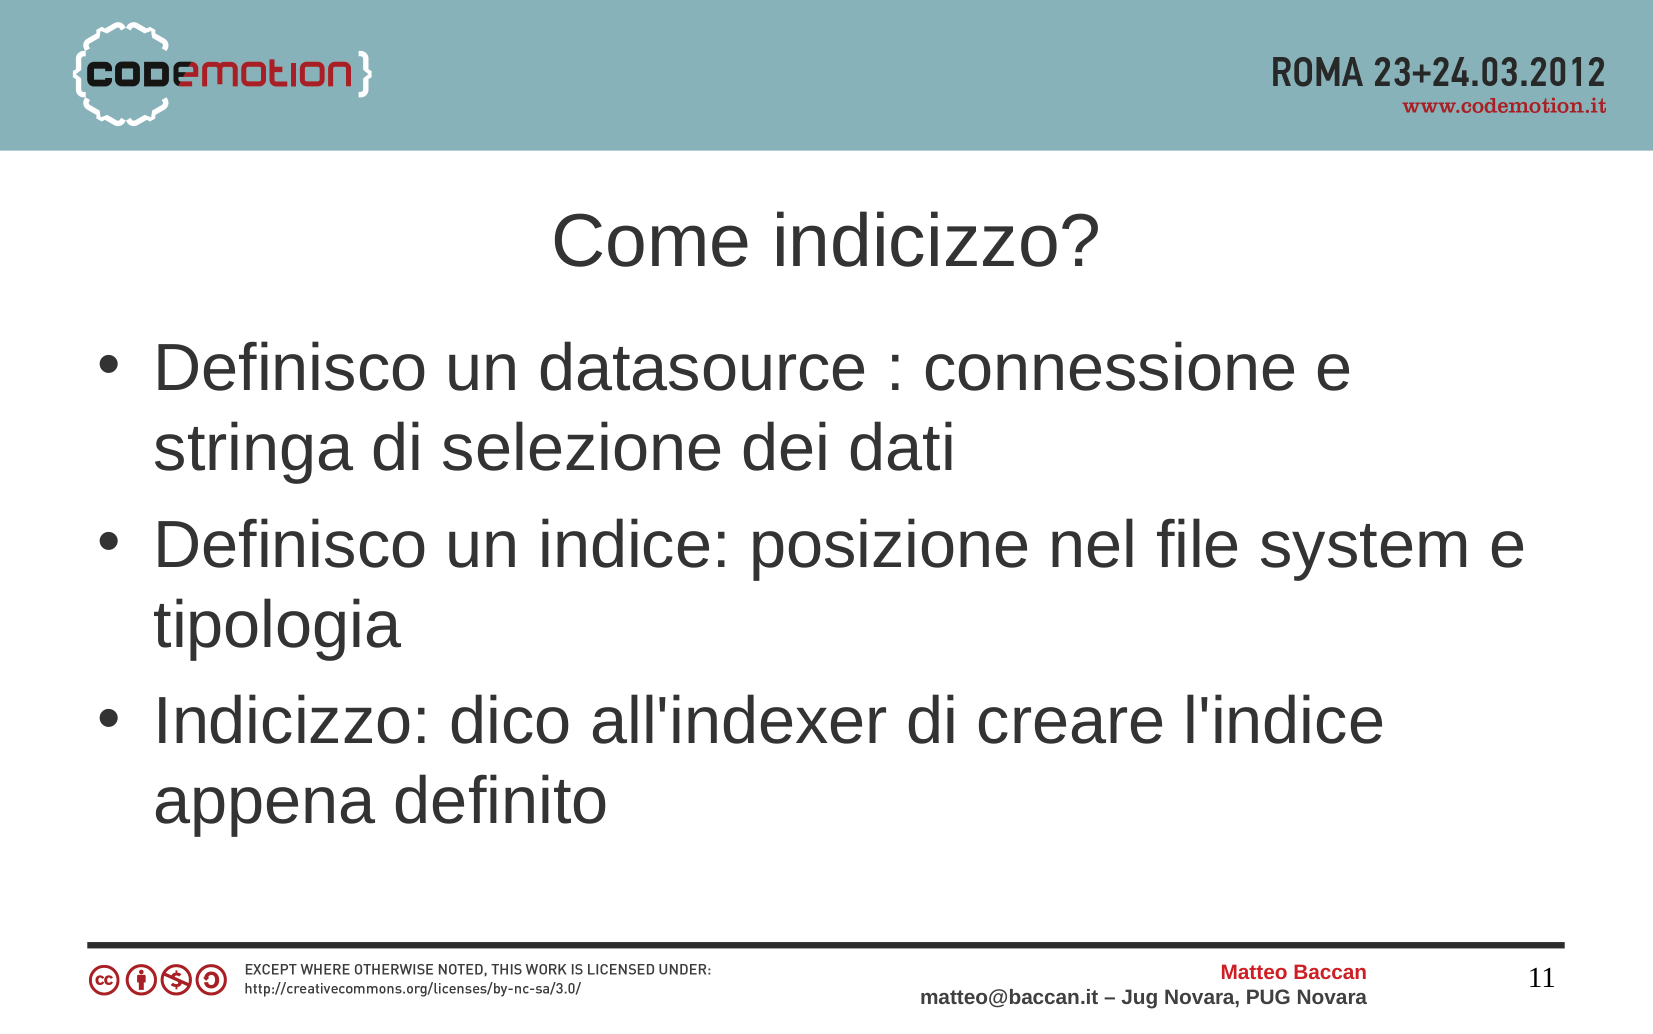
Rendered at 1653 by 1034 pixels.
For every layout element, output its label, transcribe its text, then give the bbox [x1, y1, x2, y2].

title Come indicizzo? [82, 173, 1571, 299]
list Definisco un datasource : connessione e stringa di selezione dei dati Definisco un indice: posizione nel file system e tipologia Indicizzo: dico all'indexer di creare l'indice appena definito [82, 315, 1571, 902]
picture [0, 0, 1653, 1034]
